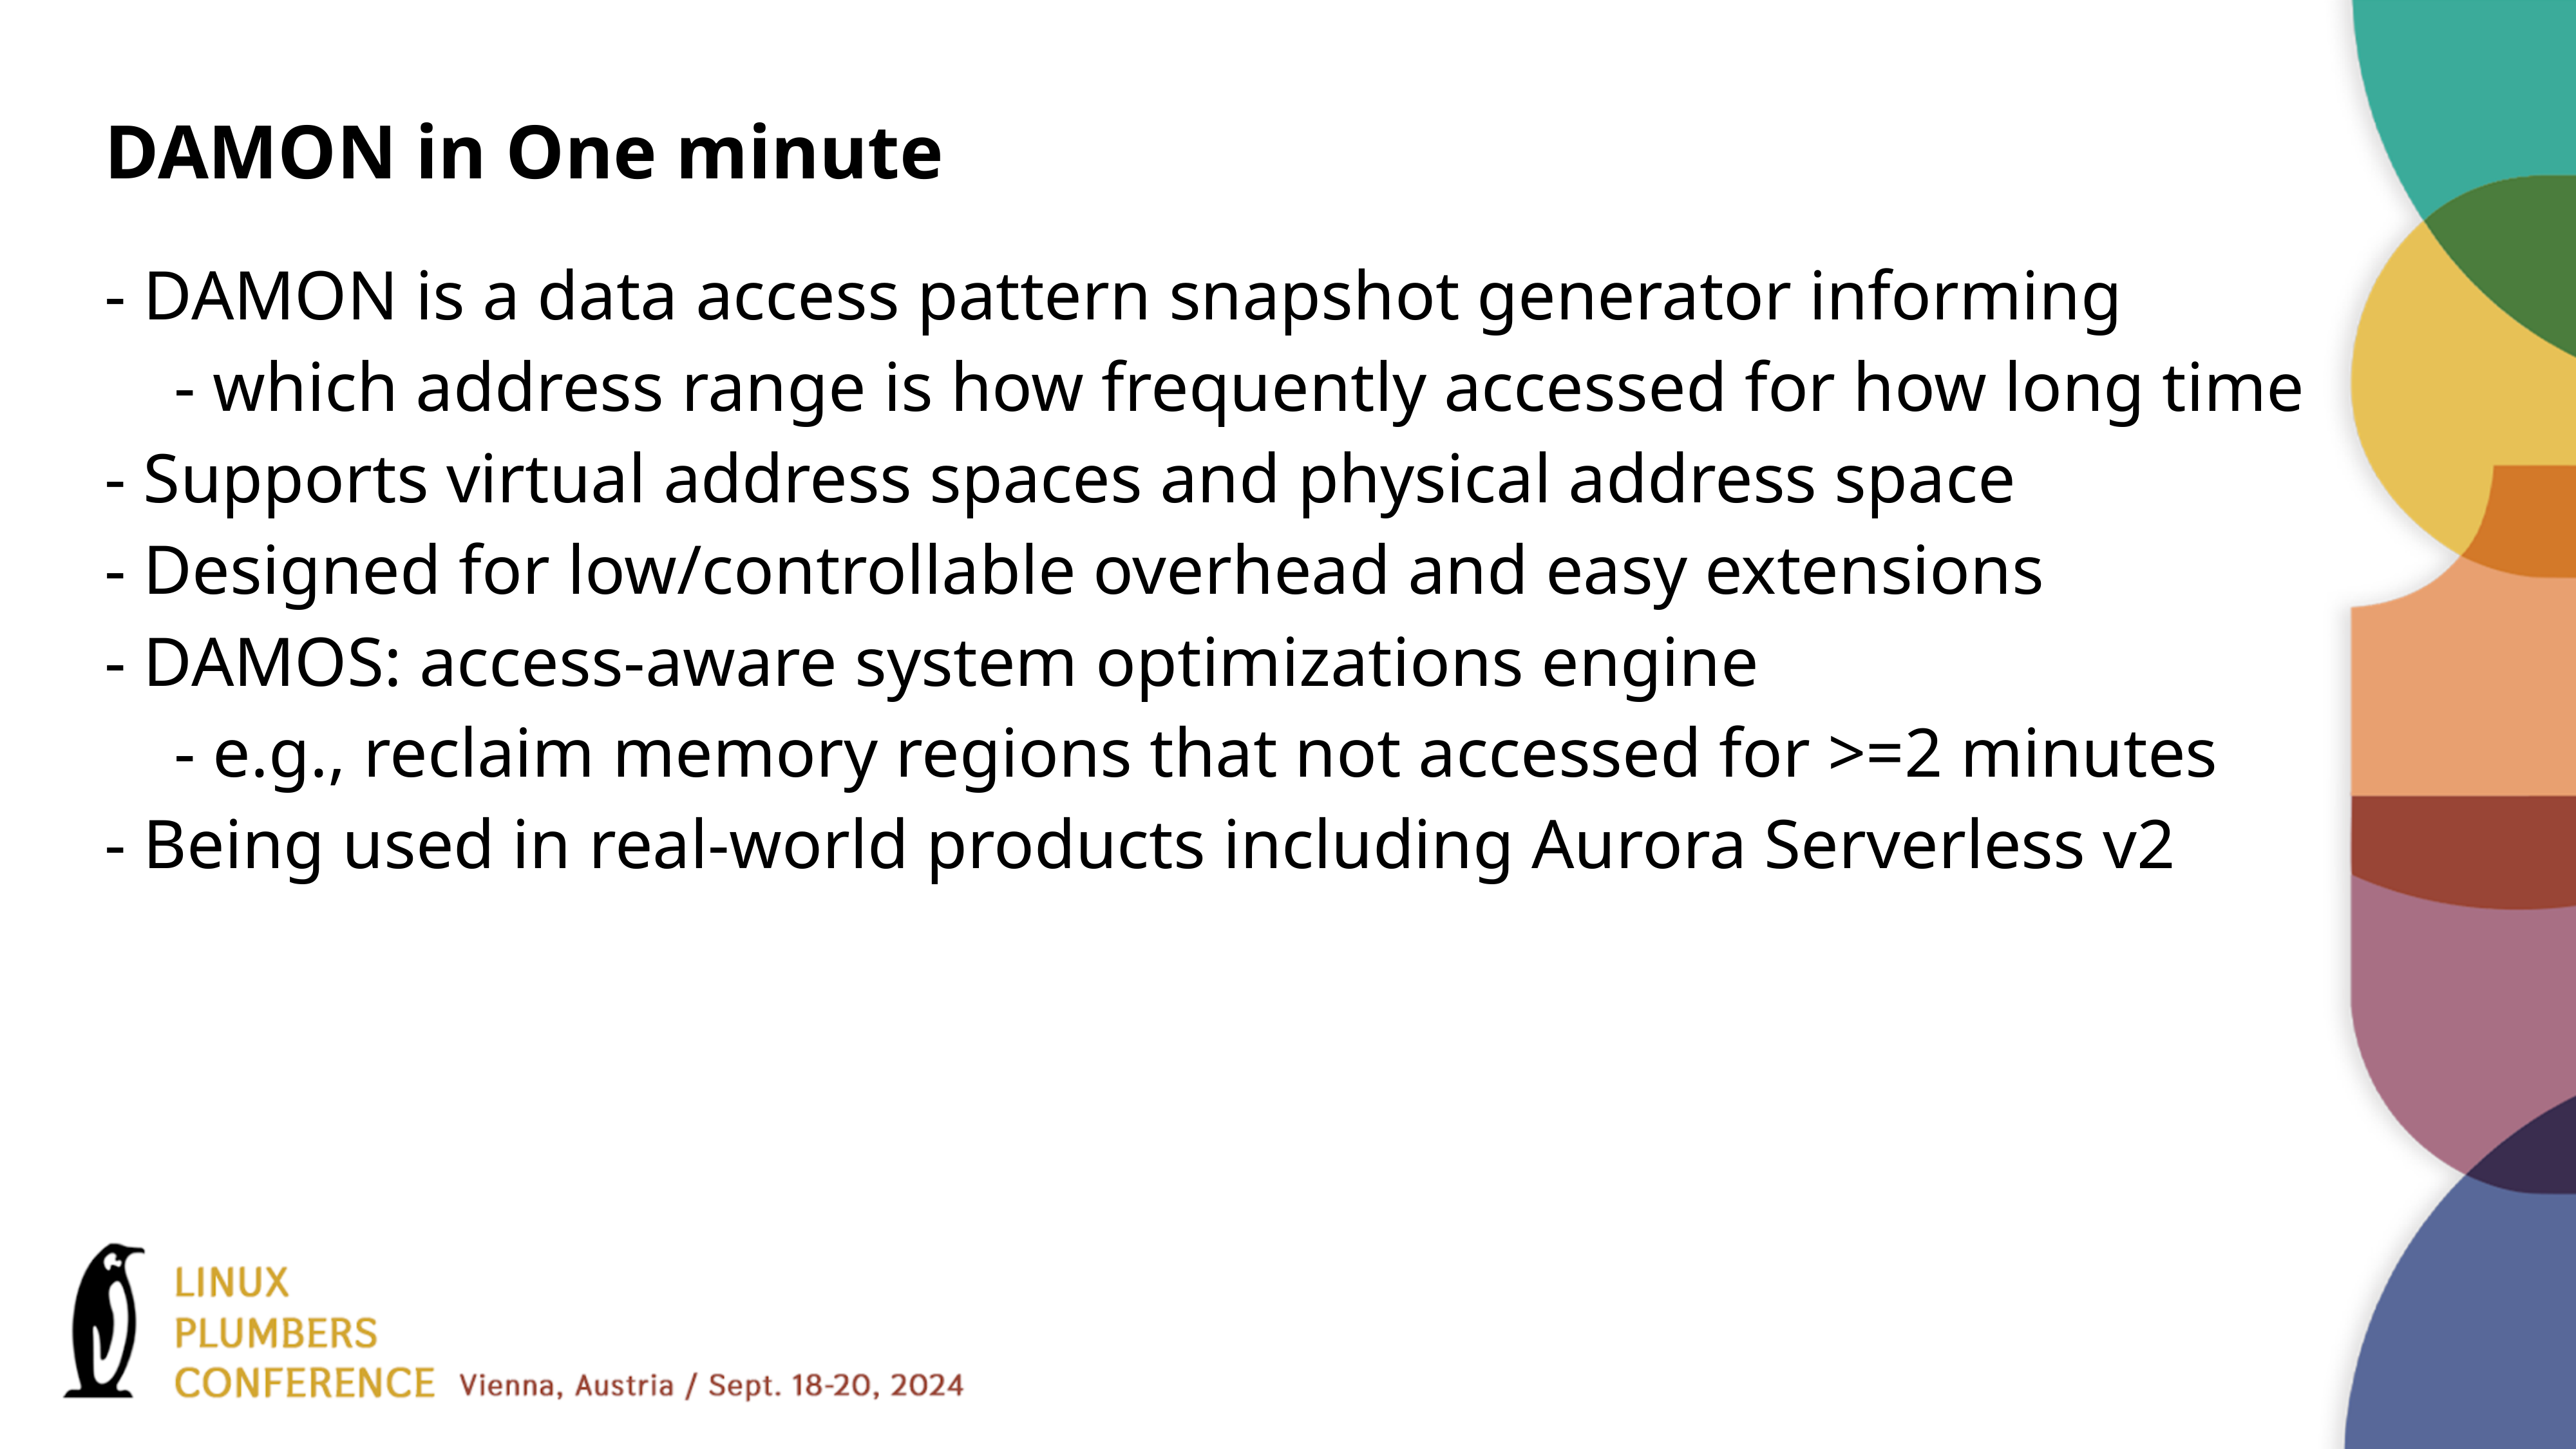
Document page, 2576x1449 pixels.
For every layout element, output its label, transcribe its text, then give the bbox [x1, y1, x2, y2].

text_box DAMON in One minute [95, 95, 2320, 209]
picture [0, 0, 2576, 1449]
text_box - DAMON is a data access pattern snapshot generator informing - which address range is how frequently accessed for how long time - Supports virtual address spaces and physical address space - Designed for low/controllable overhead and easy extensions - DAMOS: access-aware system optimizations engine - e.g., reclaim memory regions that not accessed for >=2 minutes - Being used in real-world products including Aurora Serverless v2 [95, 243, 2320, 1141]
